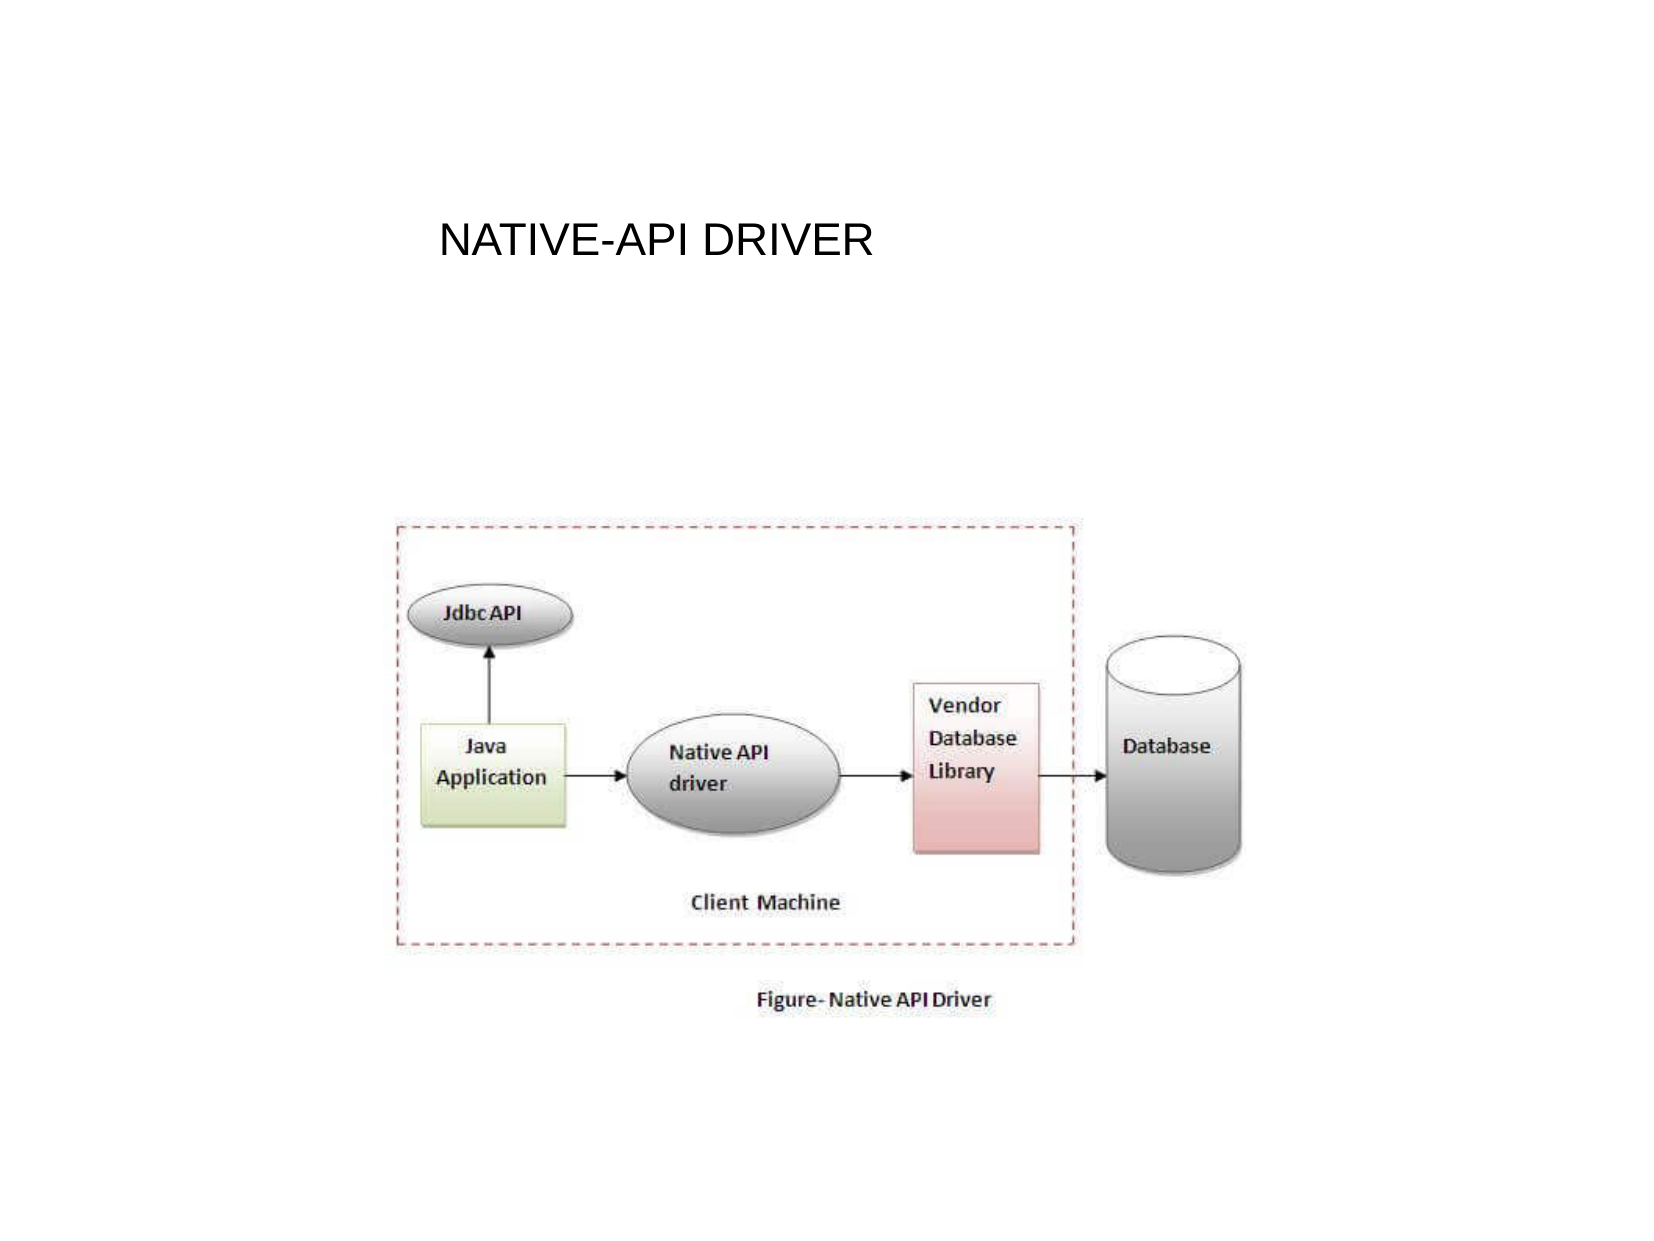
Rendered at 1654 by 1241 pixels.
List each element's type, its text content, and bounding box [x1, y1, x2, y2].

picture [383, 492, 1287, 1093]
text_box NATIVE-API DRIVER [413, 206, 1063, 273]
